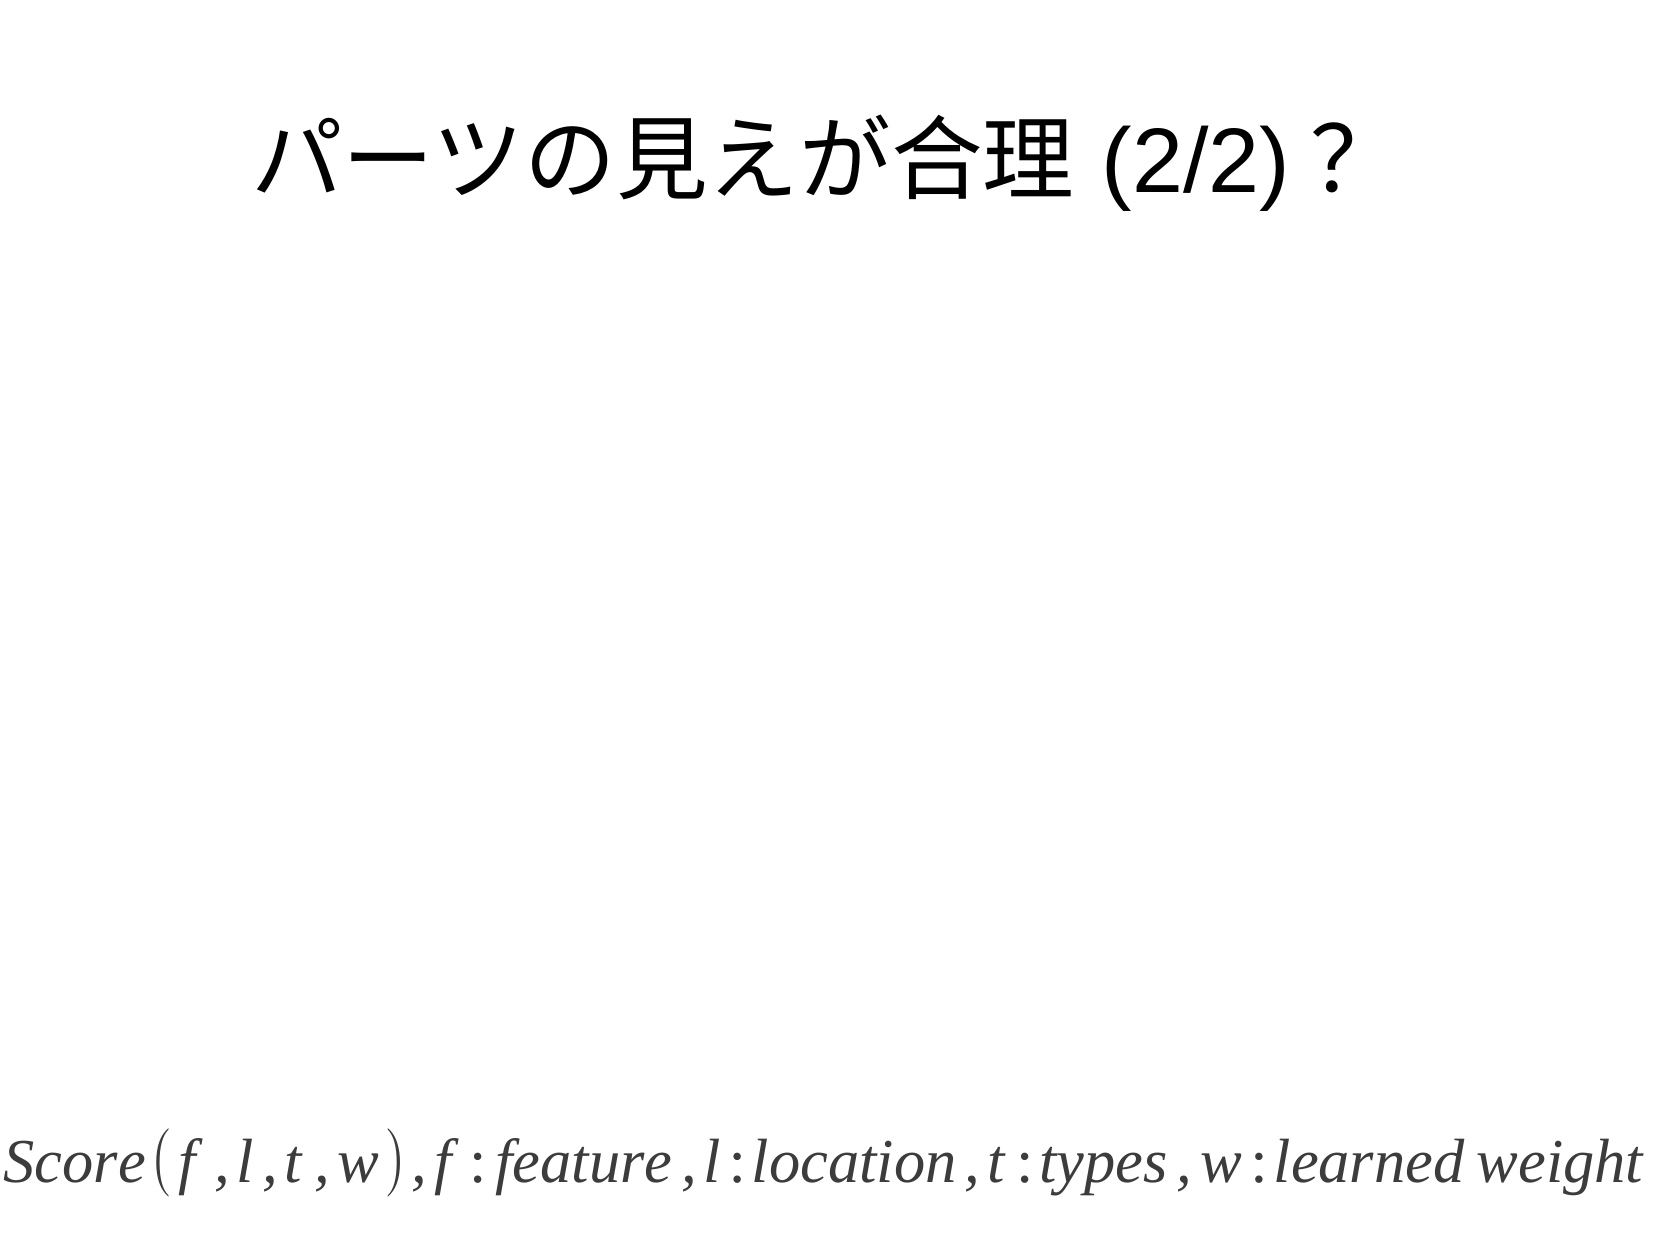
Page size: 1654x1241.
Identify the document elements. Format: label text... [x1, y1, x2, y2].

chart [0, 1125, 1654, 1200]
title パーツの見えが合理(2/2)？ [82, 49, 1571, 257]
